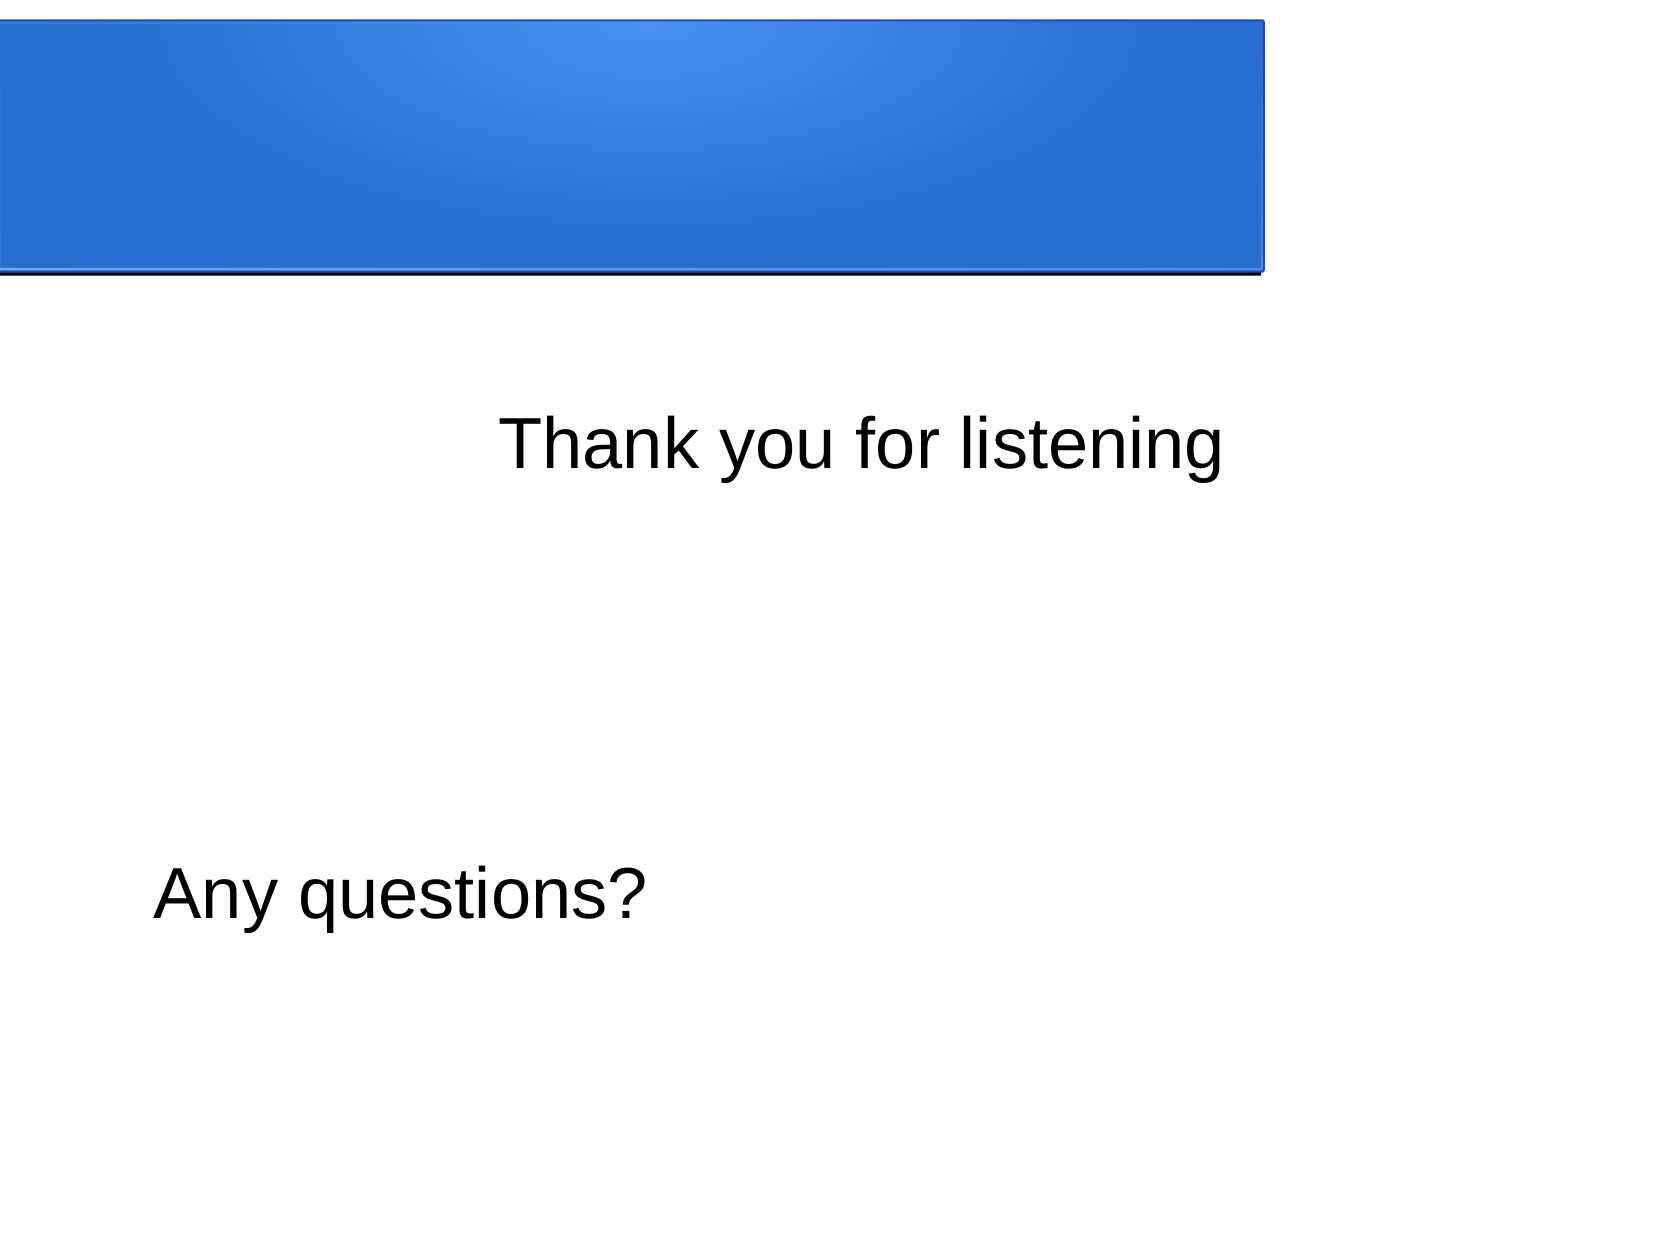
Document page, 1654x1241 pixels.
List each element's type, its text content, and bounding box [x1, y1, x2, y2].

list Thank you for listening Any questions? [82, 290, 1571, 1010]
